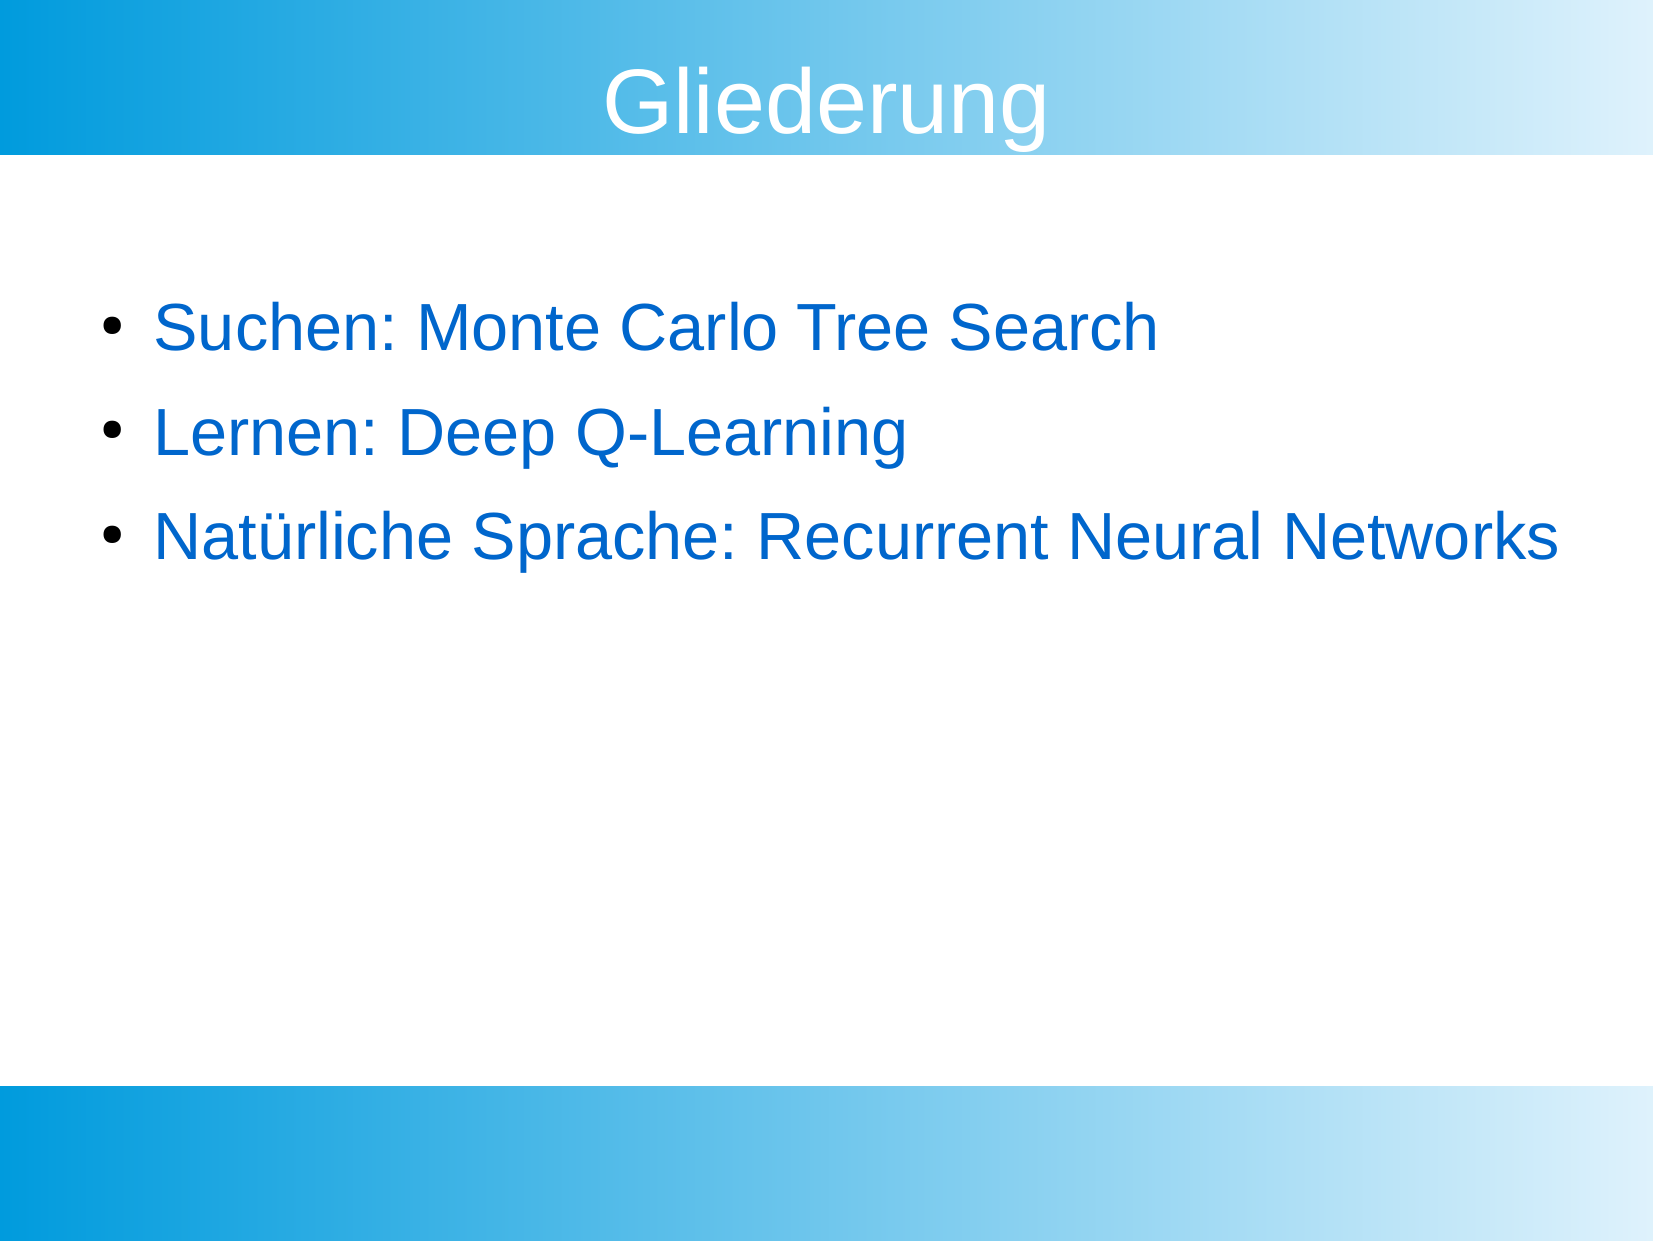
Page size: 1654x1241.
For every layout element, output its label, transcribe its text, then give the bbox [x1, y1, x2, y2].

title Gliederung [82, 49, 1571, 155]
list Suchen: Monte Carlo Tree Search Lernen: Deep Q-Learning Natürliche Sprache: Recurrent Neural Networks [82, 290, 1571, 1010]
